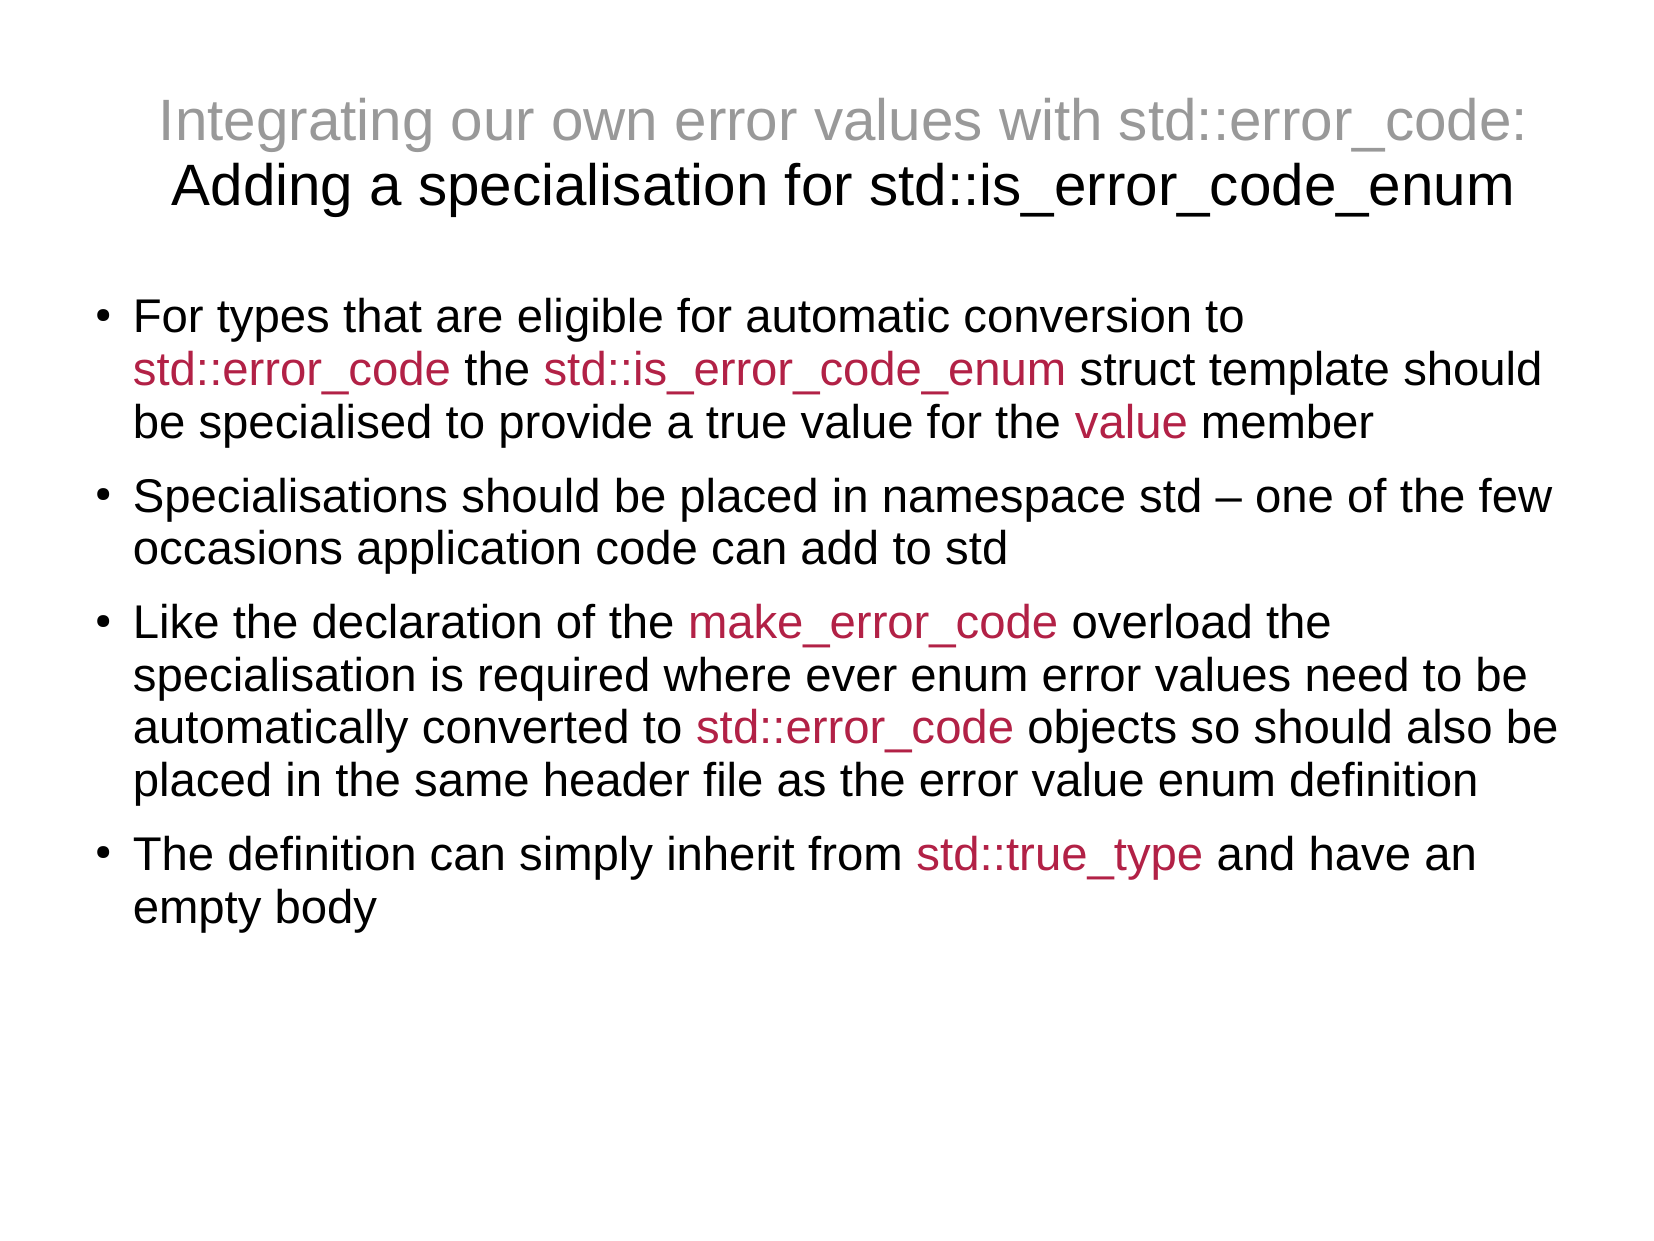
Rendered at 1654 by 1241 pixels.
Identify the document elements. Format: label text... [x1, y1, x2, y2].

title Integrating our own error values with std::error_code: Adding a specialisation for std::is_error_code_enum [82, 49, 1571, 257]
list For types that are eligible for automatic conversion to std::error_code the std::is_error_code_enum struct template should be specialised to provide a true value for the value member Specialisations should be placed in namespace std – one of the few occasions application code can add to std Like the declaration of the make_error_code overload the specialisation is required where ever enum error values need to be automatically converted to std::error_code objects so should also be placed in the same header file as the error value enum definition The definition can simply inherit from std::true_type and have an empty body [82, 290, 1571, 1010]
